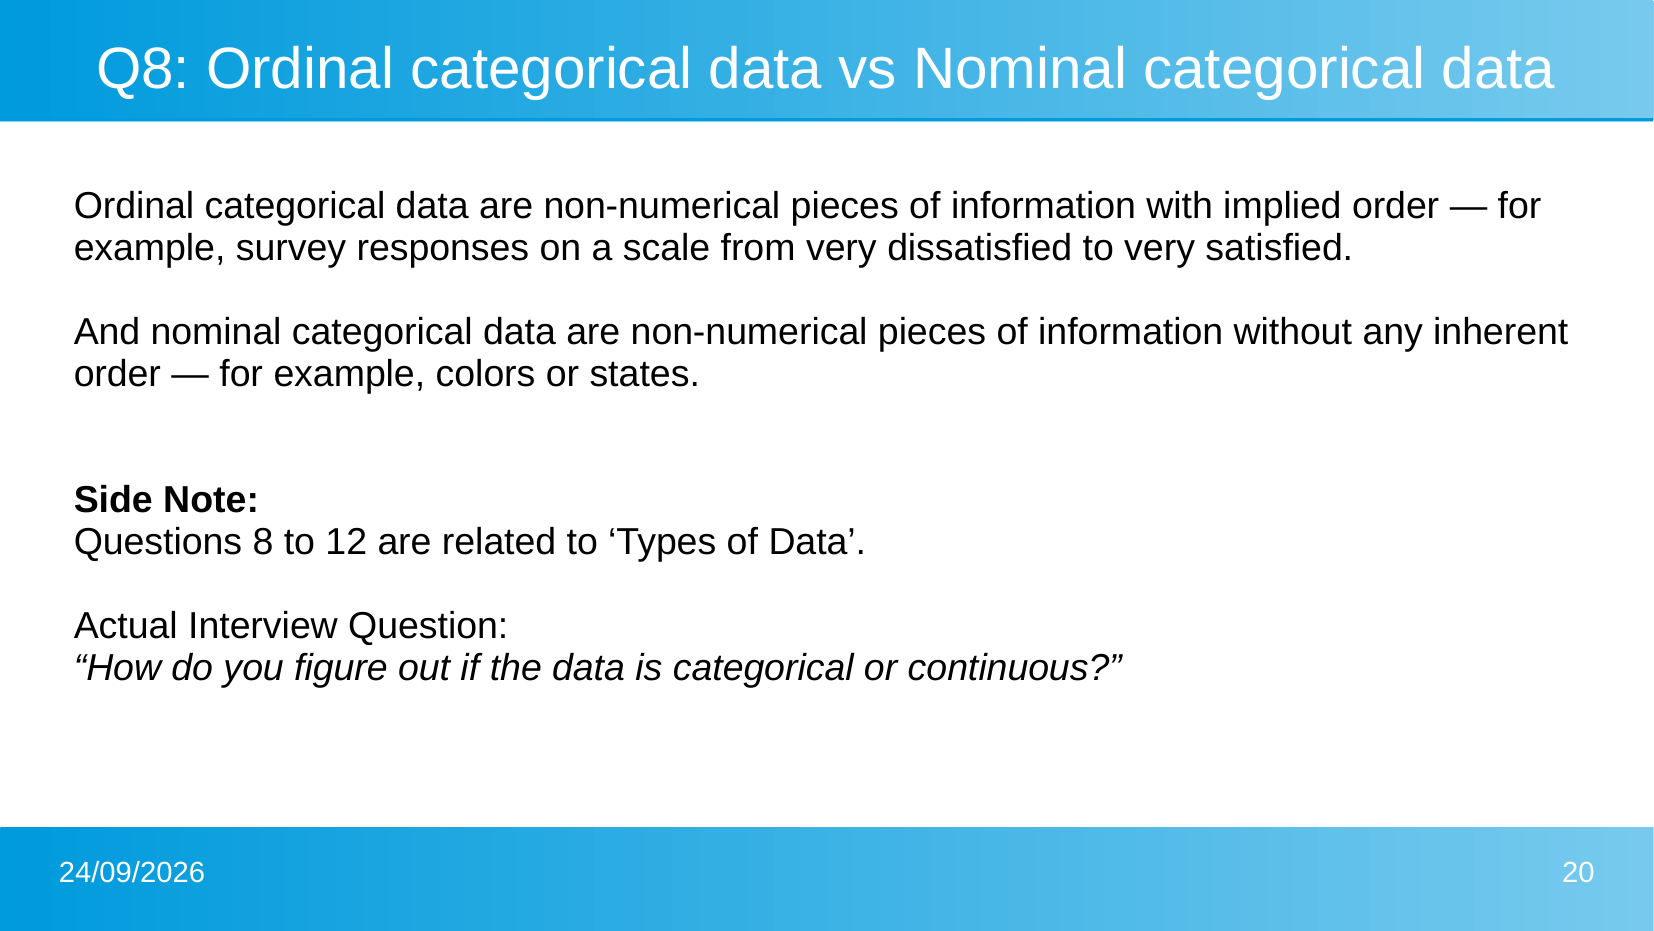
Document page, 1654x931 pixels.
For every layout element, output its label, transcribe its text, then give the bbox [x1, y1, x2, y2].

text_box Ordinal categorical data are non-numerical pieces of information with implied order — for example, survey responses on a scale from very dissatisfied to very satisfied. And nominal categorical data are non-numerical pieces of information without any inherent order — for example, colors or states. Side Note: Questions 8 to 12 are related to ‘Types of Data’. Actual Interview Question: “How do you figure out if the data is categorical or continuous?” [59, 177, 1625, 780]
title Q8: Ordinal categorical data vs Nominal categorical data [59, 29, 1595, 108]
